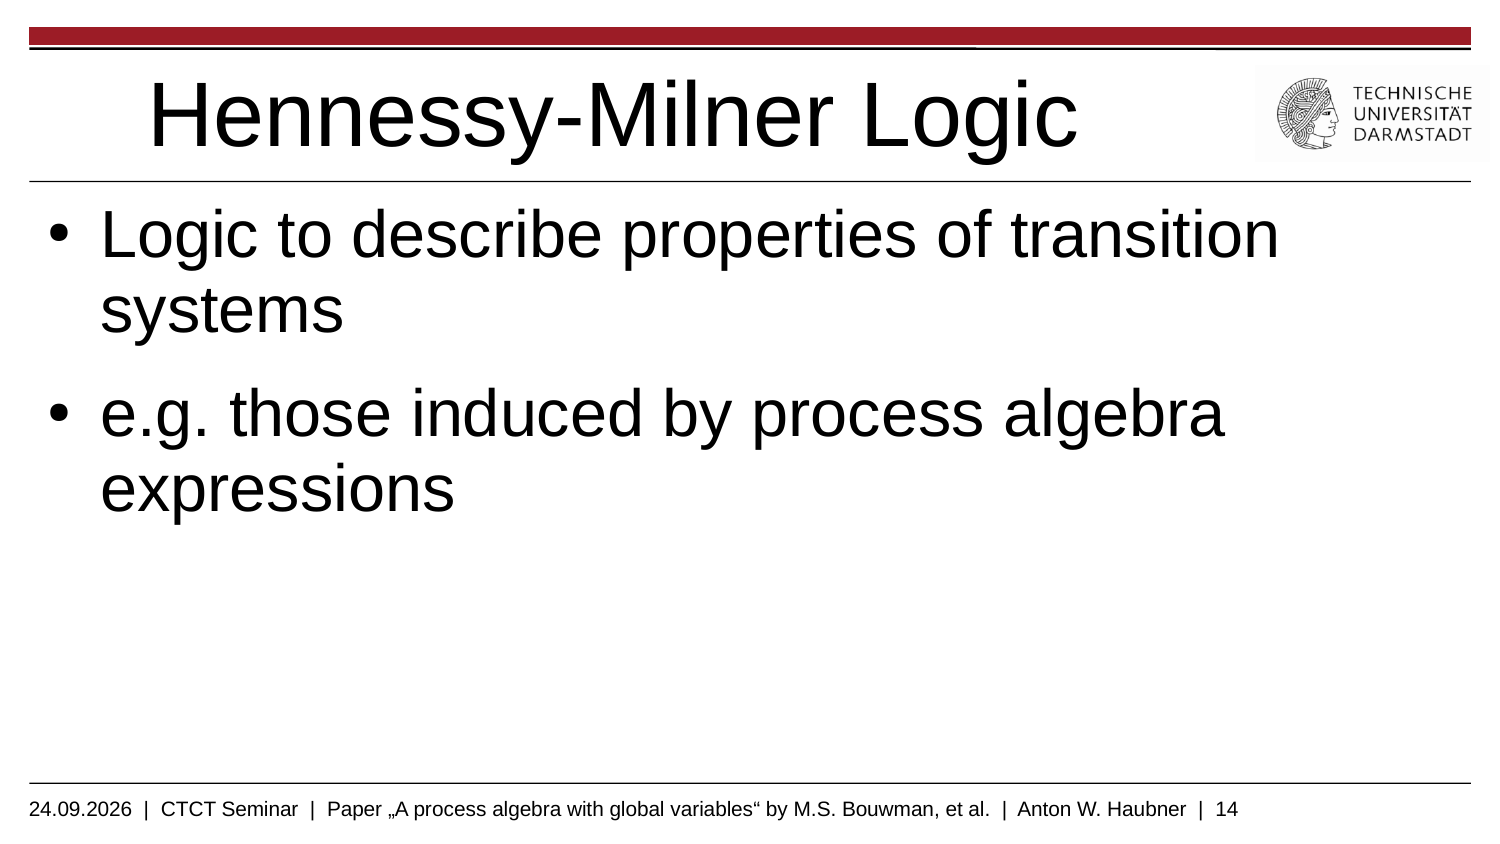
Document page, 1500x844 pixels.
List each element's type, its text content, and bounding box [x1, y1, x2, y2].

list Logic to describe properties of transition systems e.g. those induced by process algebra expressions [29, 197, 1471, 760]
title Hennessy-Milner Logic [29, 63, 1199, 167]
picture [1255, 65, 1490, 162]
